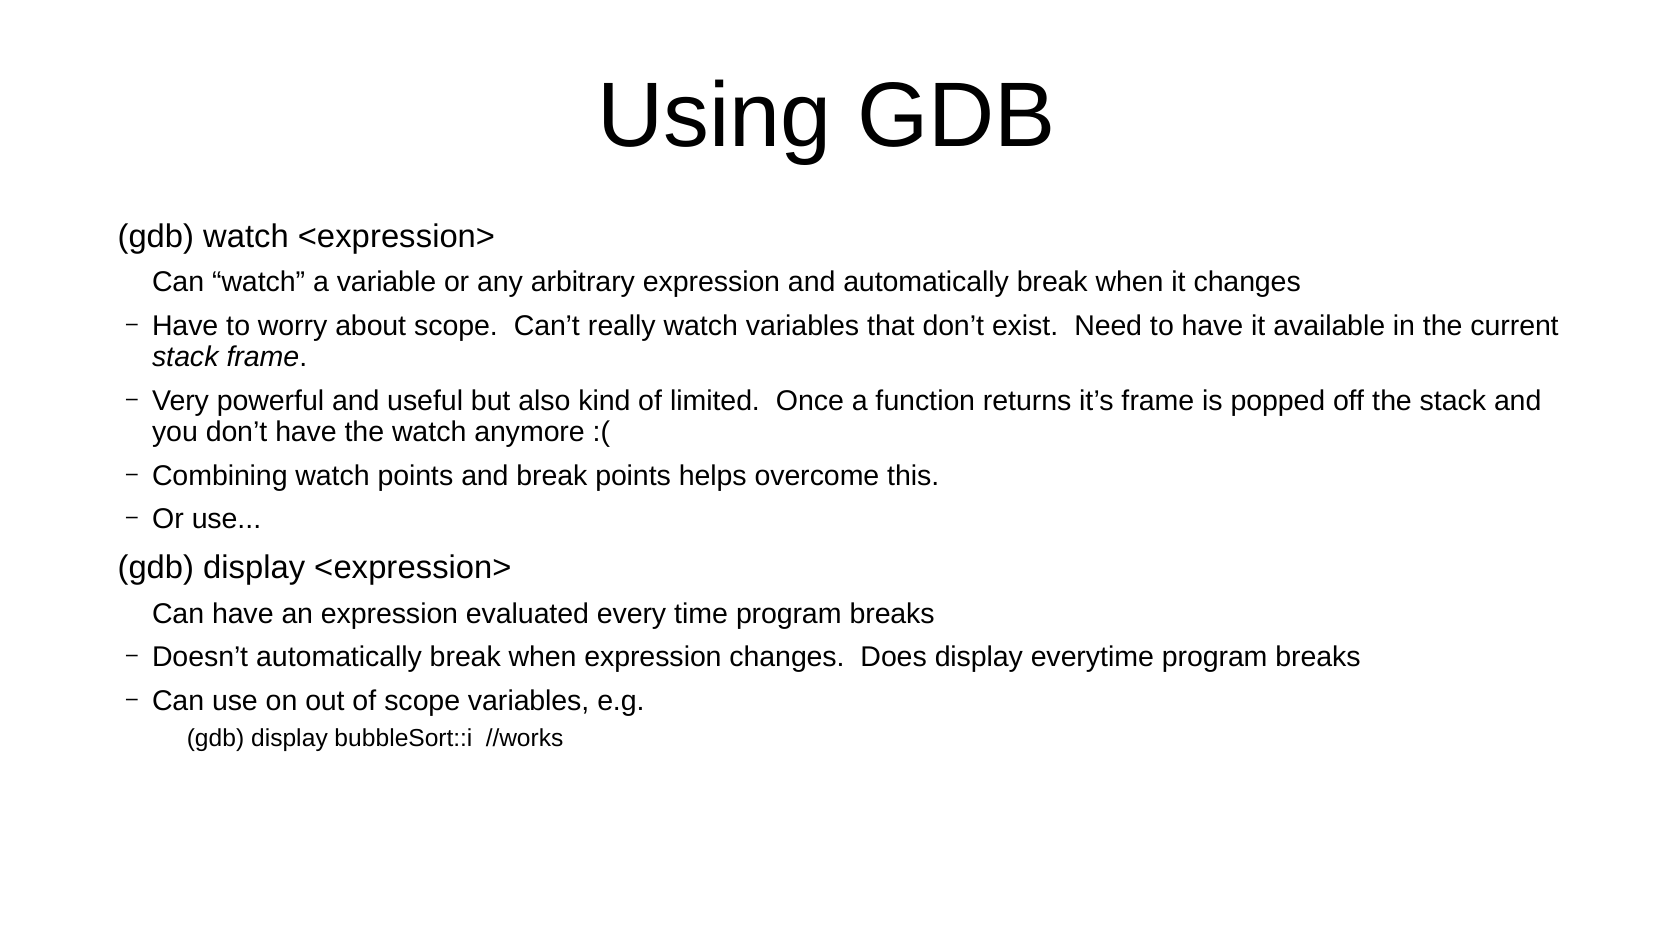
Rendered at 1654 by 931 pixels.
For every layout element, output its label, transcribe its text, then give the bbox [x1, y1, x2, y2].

title Using GDB [82, 37, 1571, 193]
list (gdb) watch <expression> Can “watch” a variable or any arbitrary expression and automatically break when it changes Have to worry about scope. Can’t really watch variables that don’t exist. Need to have it available in the current stack frame. Very powerful and useful but also kind of limited. Once a function returns it’s frame is popped off the stack and you don’t have the watch anymore :( Combining watch points and break points helps overcome this. Or use... (gdb) display <expression> Can have an expression evaluated every time program breaks Doesn’t automatically break when expression changes. Does display everytime program breaks Can use on out of scope variables, e.g. (gdb) display bubbleSort::i //works [82, 217, 1571, 758]
